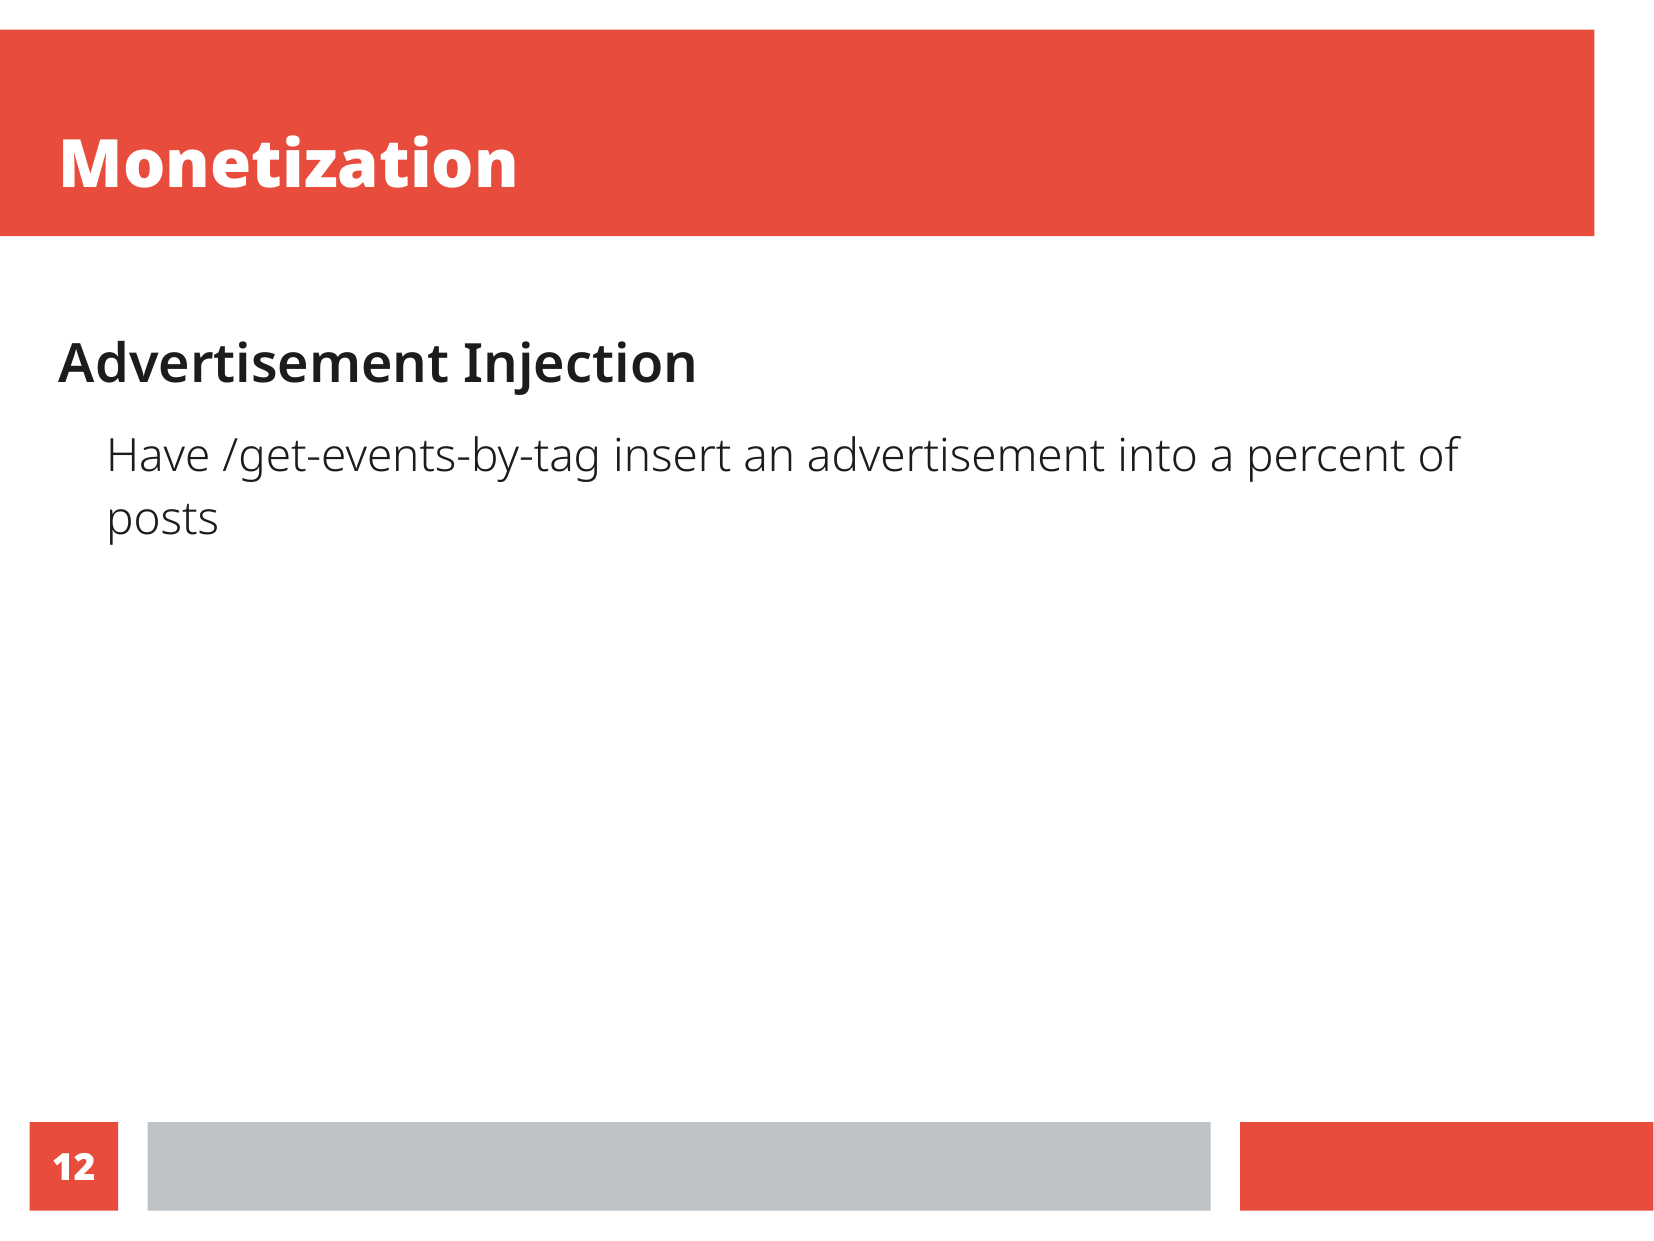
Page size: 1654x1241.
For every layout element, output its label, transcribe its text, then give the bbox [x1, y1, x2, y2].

list Advertisement Injection Have /get-events-by-tag insert an advertisement into a percent of posts [59, 324, 1565, 1093]
title Monetization [59, 59, 1595, 207]
